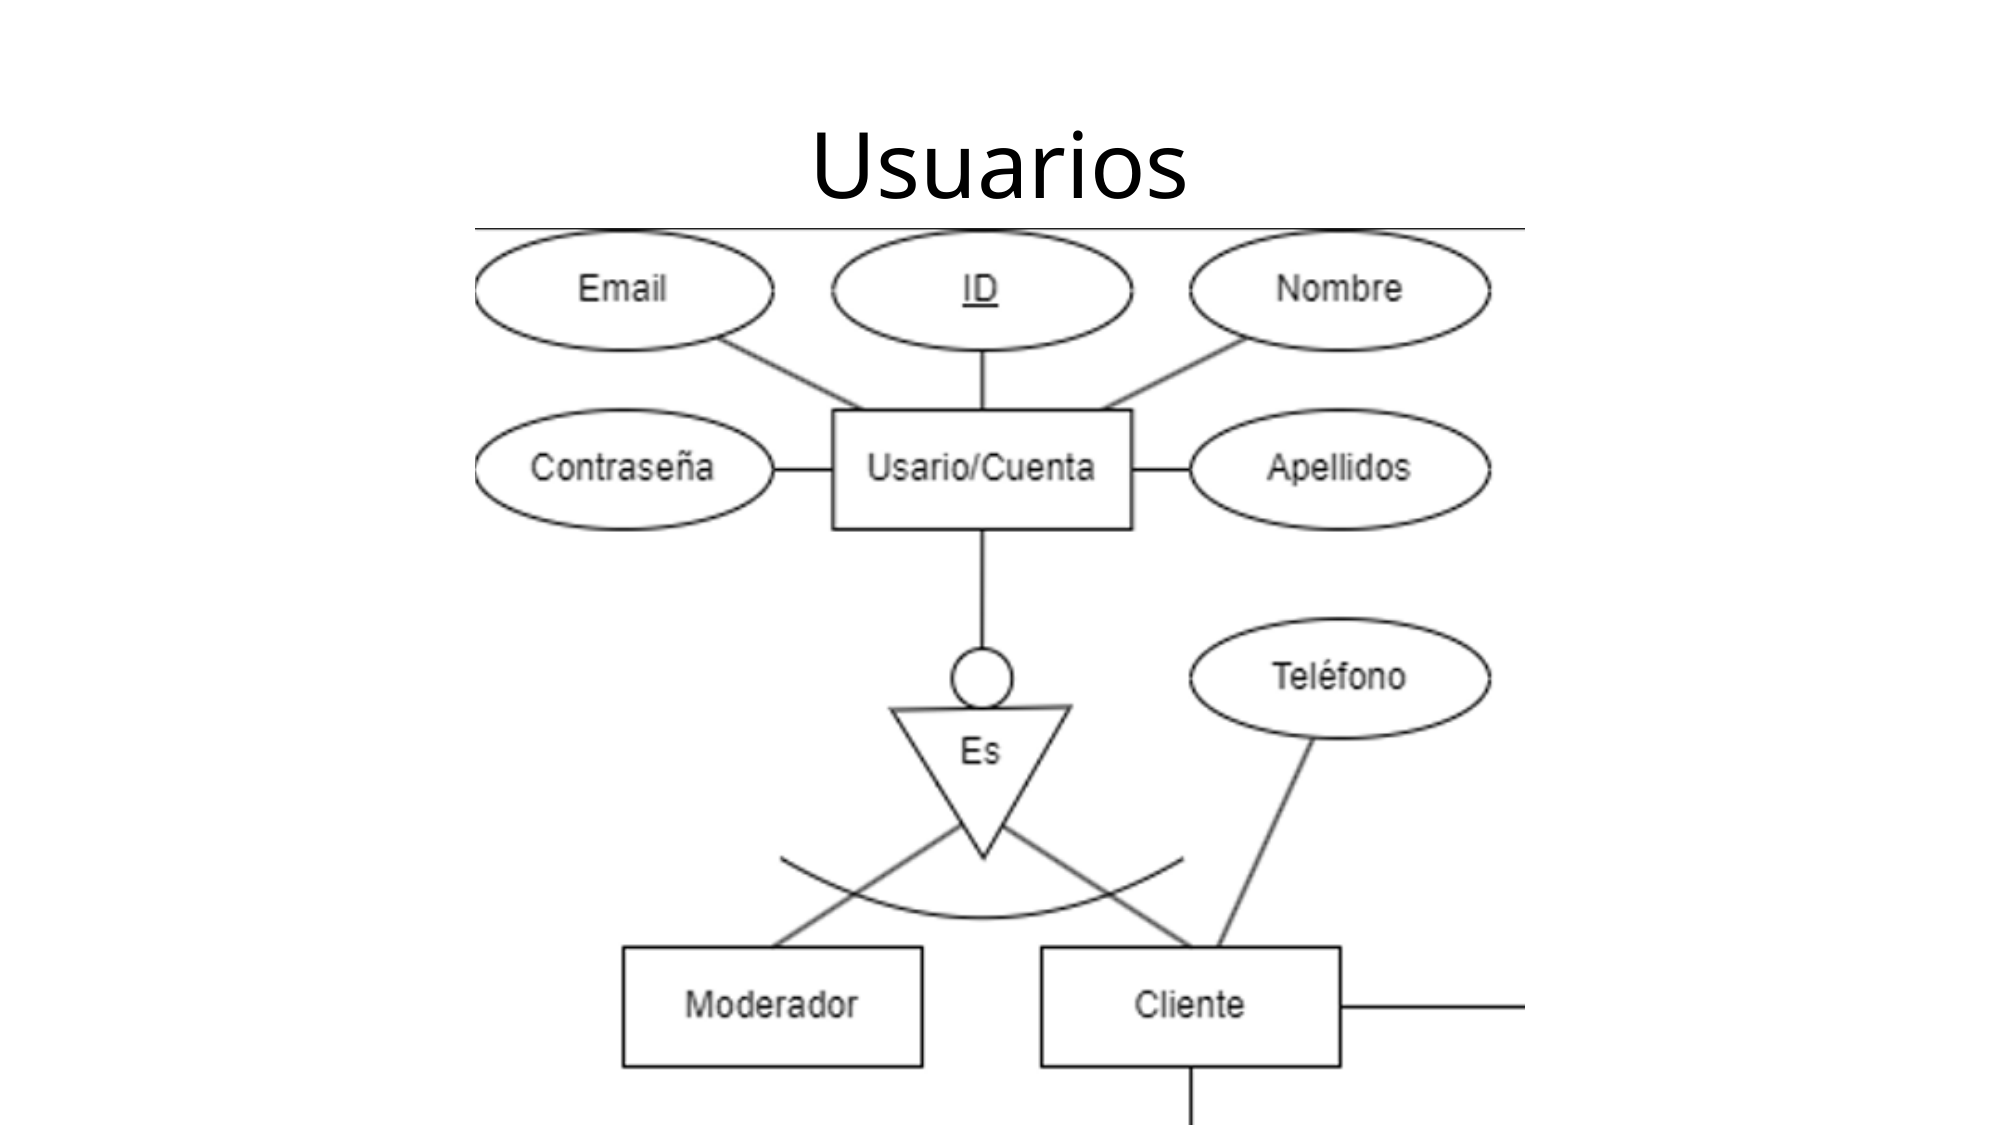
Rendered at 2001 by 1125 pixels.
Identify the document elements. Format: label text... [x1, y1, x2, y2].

title Usuarios [137, 59, 1863, 278]
picture [475, 278, 1525, 1125]
